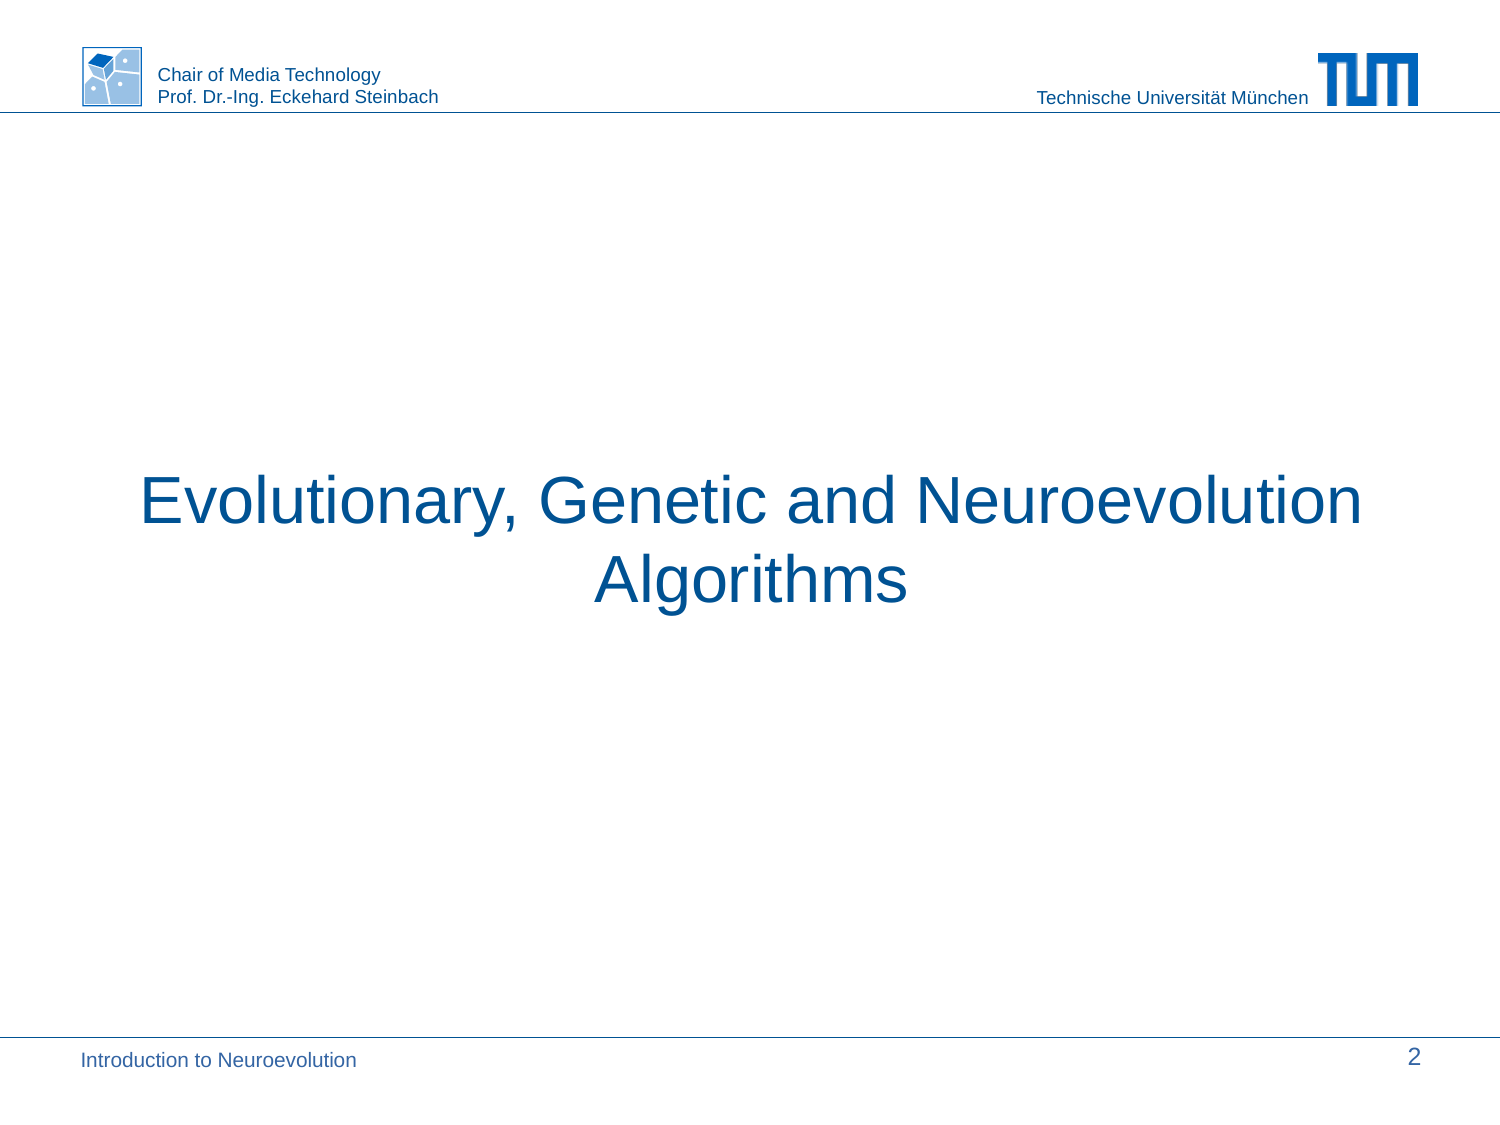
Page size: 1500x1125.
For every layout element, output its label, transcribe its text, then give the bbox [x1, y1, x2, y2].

text_box <number> [1392, 1035, 1471, 1090]
title Evolutionary, Genetic and Neuroevolution Algorithms [85, 448, 1419, 662]
text_box Introduction to Neuroevolution [65, 1041, 406, 1081]
picture [1318, 53, 1418, 106]
